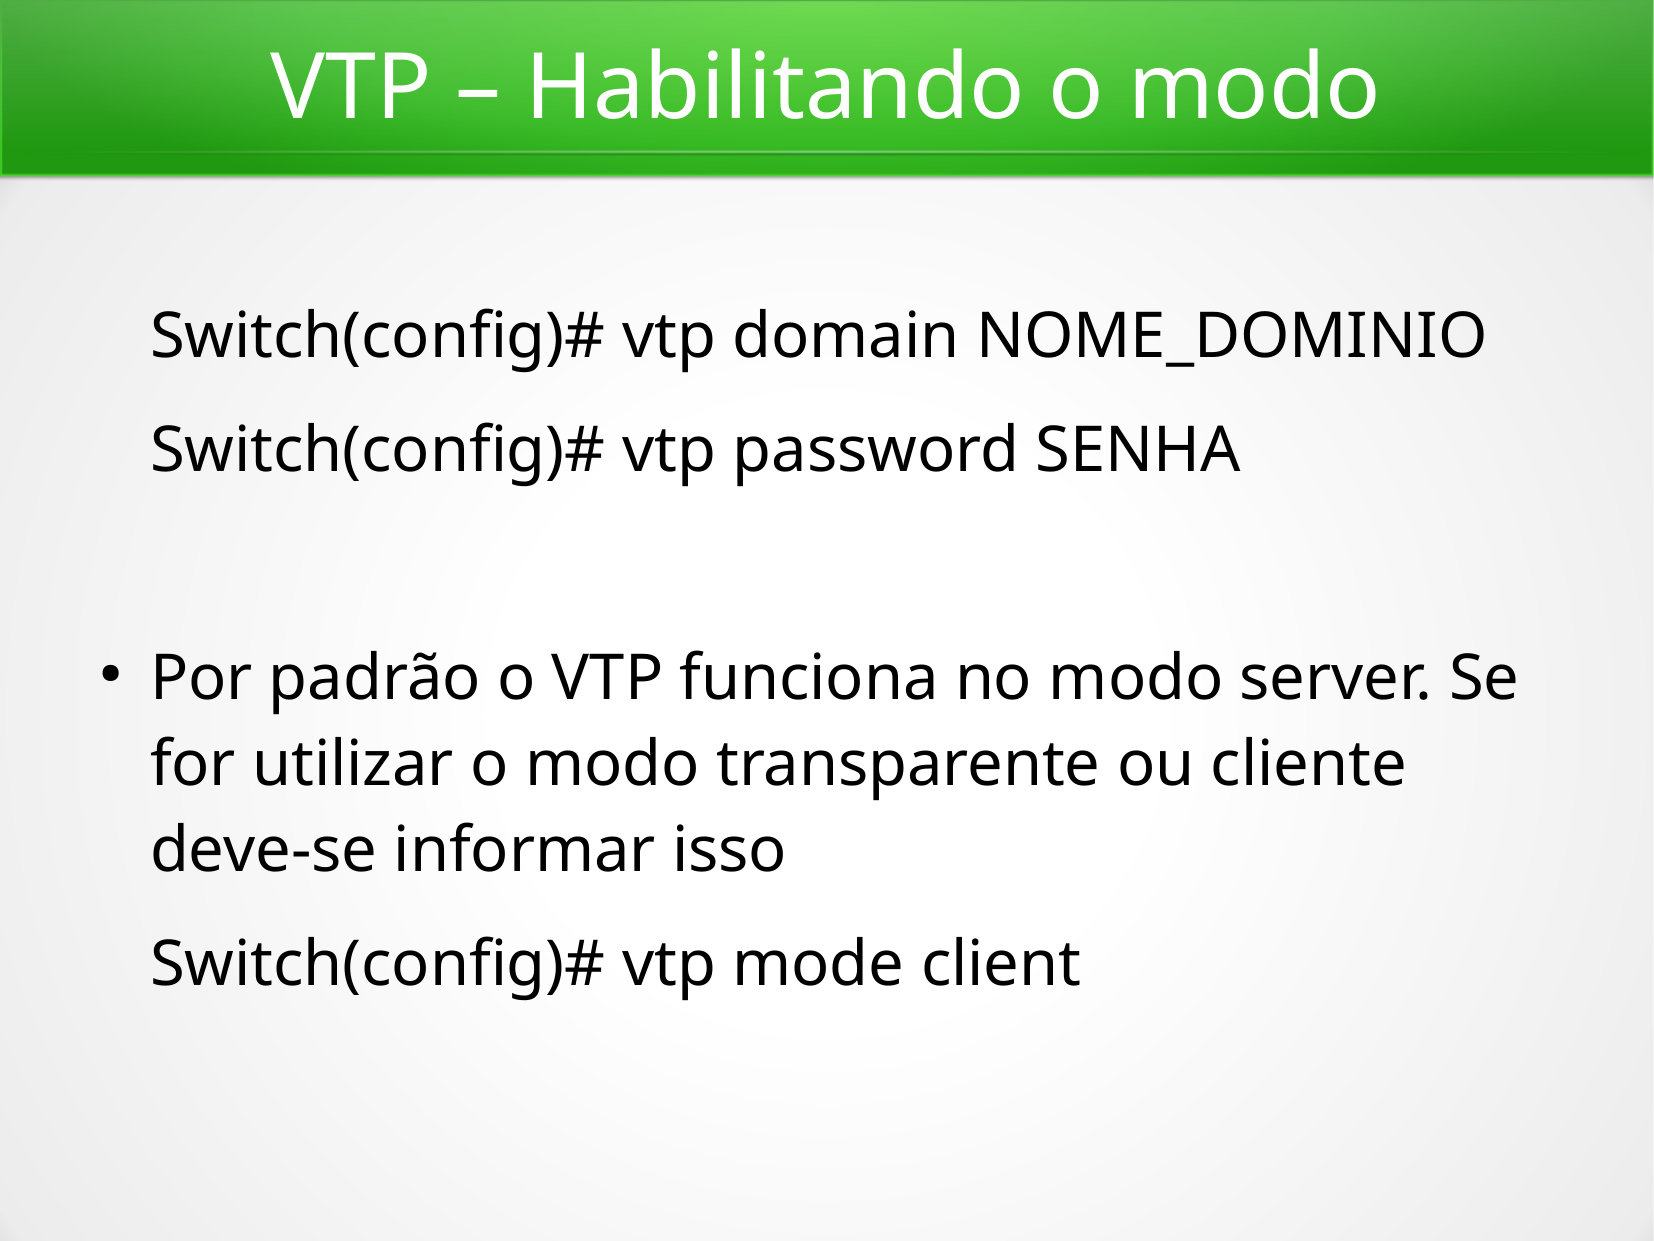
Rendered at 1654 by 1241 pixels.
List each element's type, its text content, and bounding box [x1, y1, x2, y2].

list Switch(config)# vtp domain NOME_DOMINIO Switch(config)# vtp password SENHA Por padrão o VTP funciona no modo server. Se for utilizar o modo transparente ou cliente deve-se informar isso Switch(config)# vtp mode client [82, 290, 1571, 1010]
picture [0, 0, 1654, 1241]
title VTP – Habilitando o modo [82, 11, 1571, 154]
